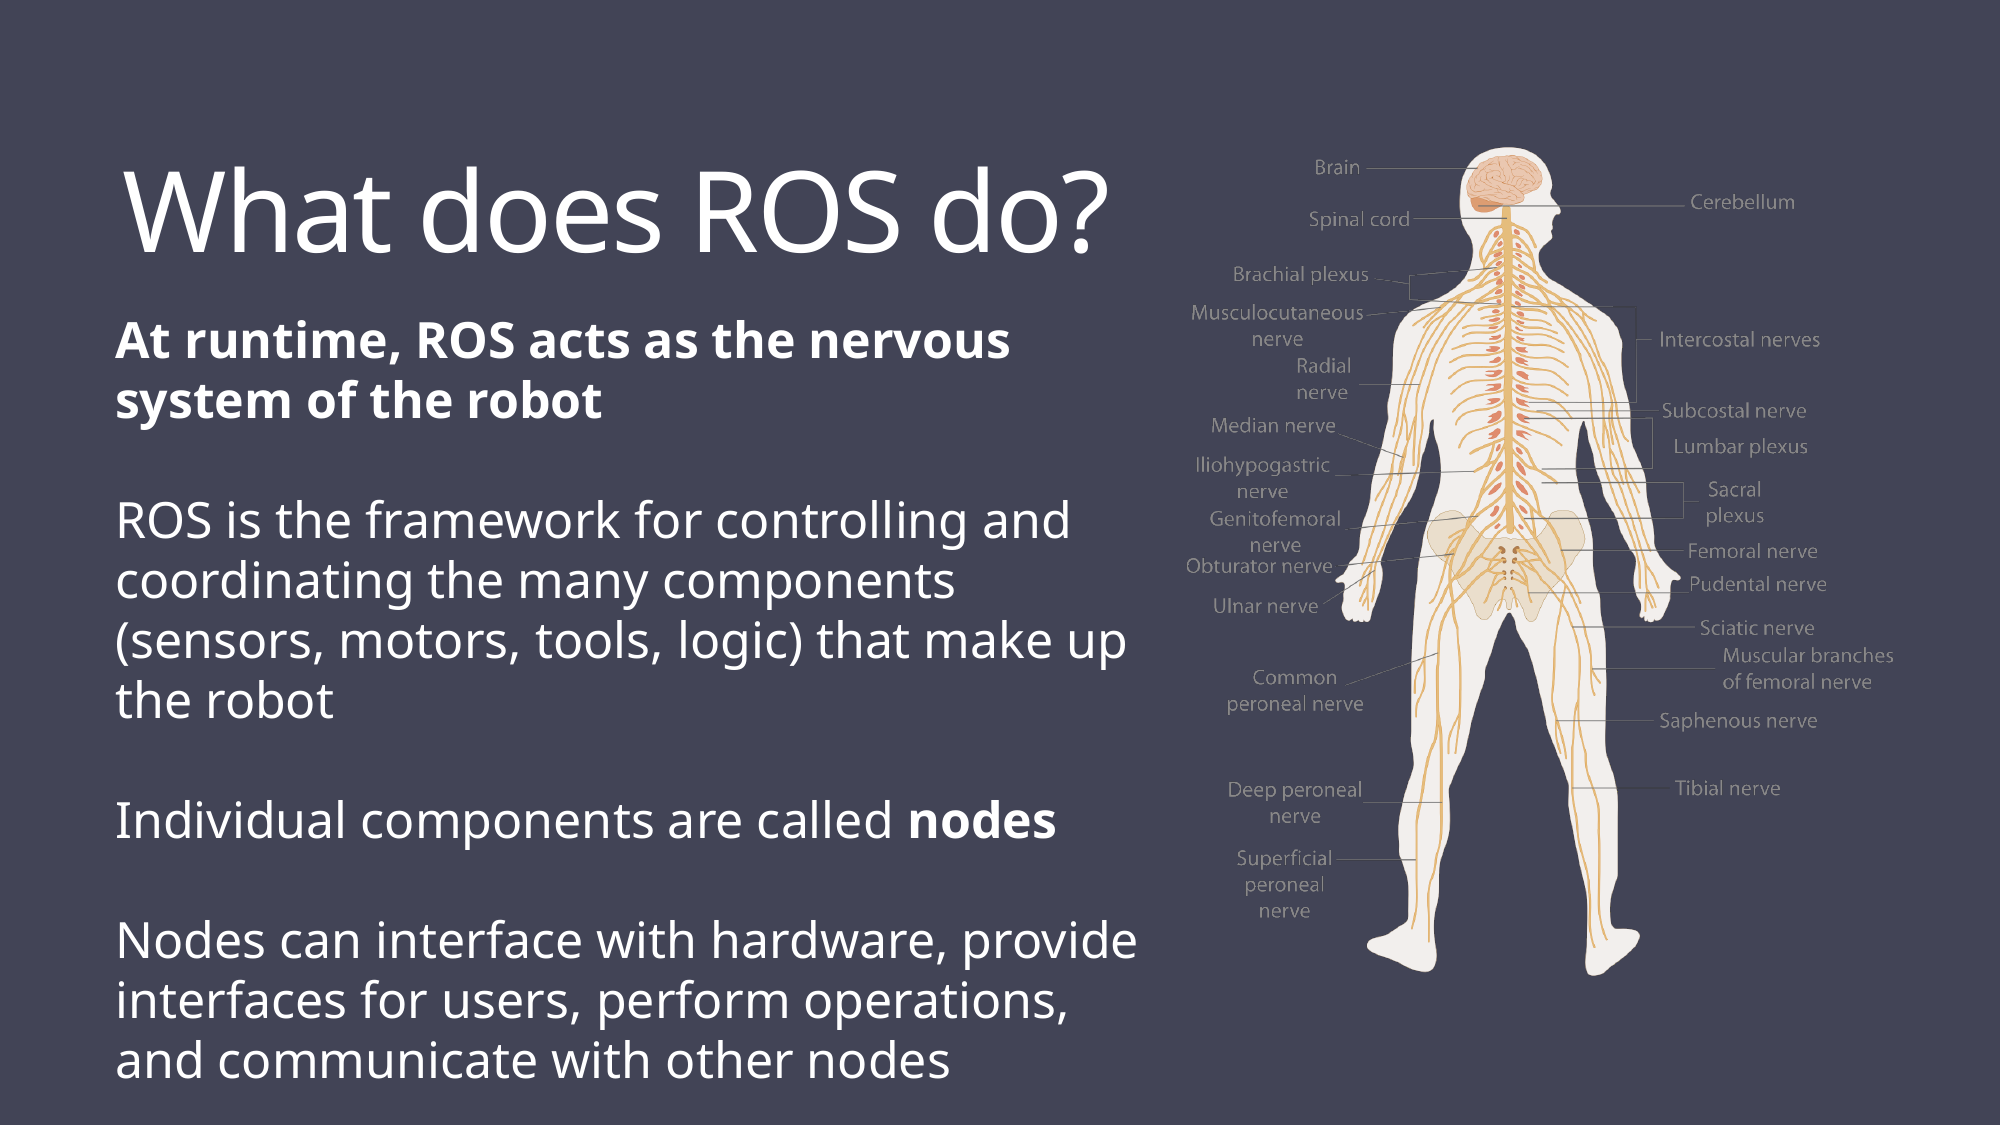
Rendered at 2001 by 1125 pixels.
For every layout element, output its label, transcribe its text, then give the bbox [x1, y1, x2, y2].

text_box At runtime, ROS acts as the nervous system of the robot ROS is the framework for controlling and coordinating the many components (sensors, motors, tools, logic) that make up the robot Individual components are called nodes Nodes can interface with hardware, provide interfaces for users, perform operations, and communicate with other nodes [100, 300, 1157, 1096]
picture [1180, 137, 1900, 983]
title What does ROS do? [107, 81, 1875, 354]
